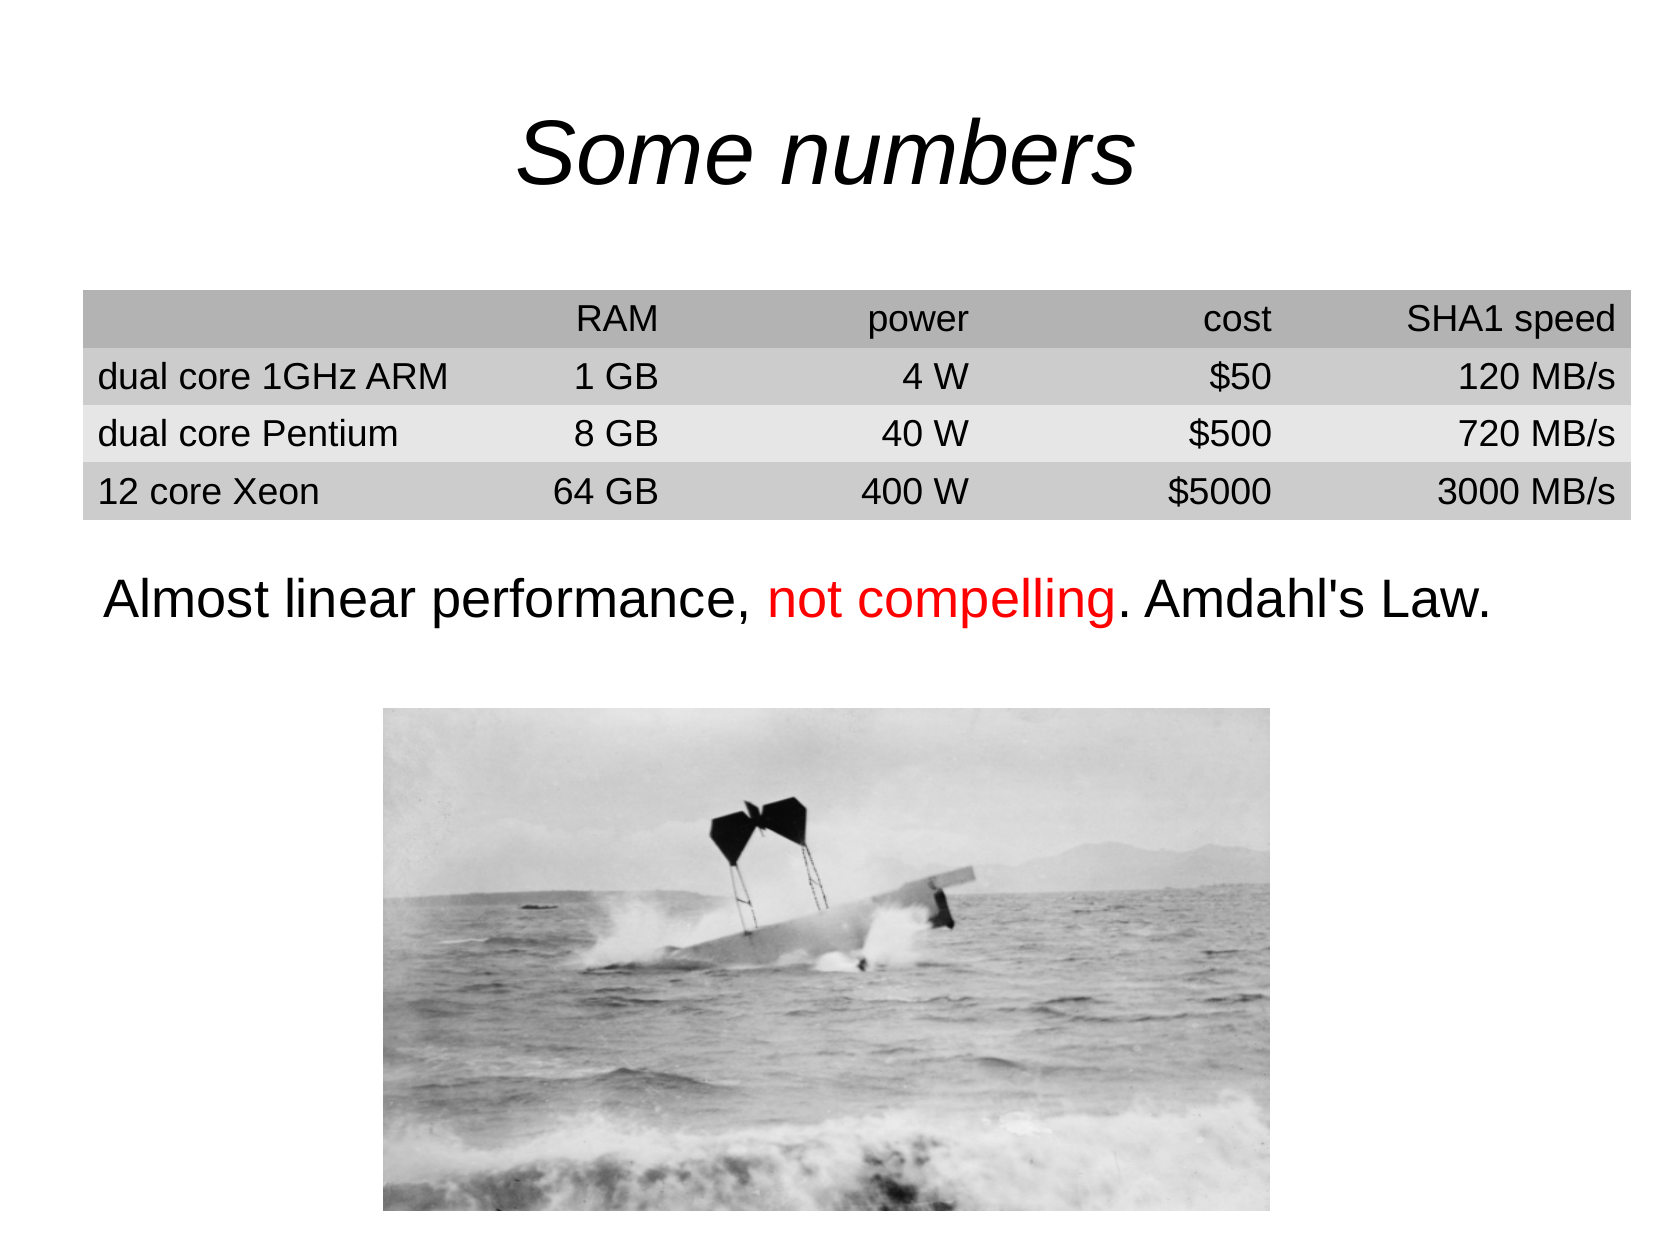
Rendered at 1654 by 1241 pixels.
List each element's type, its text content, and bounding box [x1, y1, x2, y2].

table_cell $500 [984, 405, 1287, 462]
table_header SHA1 speed [1287, 290, 1631, 348]
table_cell dual core Pentium [83, 405, 503, 462]
table_cell 4 W [674, 348, 984, 405]
table_cell 40 W [674, 405, 984, 462]
table_header RAM [503, 290, 674, 348]
table_cell 8 GB [503, 405, 674, 462]
table_cell 12 core Xeon [83, 462, 503, 520]
table_cell 1 GB [503, 348, 674, 405]
picture [383, 708, 1270, 1211]
table_cell dual core 1GHz ARM [83, 348, 503, 405]
table_cell 720 MB/s [1287, 405, 1631, 462]
table_header power [674, 290, 984, 348]
table_header cost [984, 290, 1287, 348]
table_cell 400 W [674, 462, 984, 520]
title Some numbers [82, 49, 1571, 257]
table_cell 64 GB [503, 462, 674, 520]
table_cell $5000 [984, 462, 1287, 520]
table_header [83, 290, 503, 348]
table_cell 120 MB/s [1287, 348, 1631, 405]
text_box Almost linear performance, not compelling. Amdahl's Law. [88, 561, 1536, 679]
table_cell 3000 MB/s [1287, 462, 1631, 520]
table_cell $50 [984, 348, 1287, 405]
